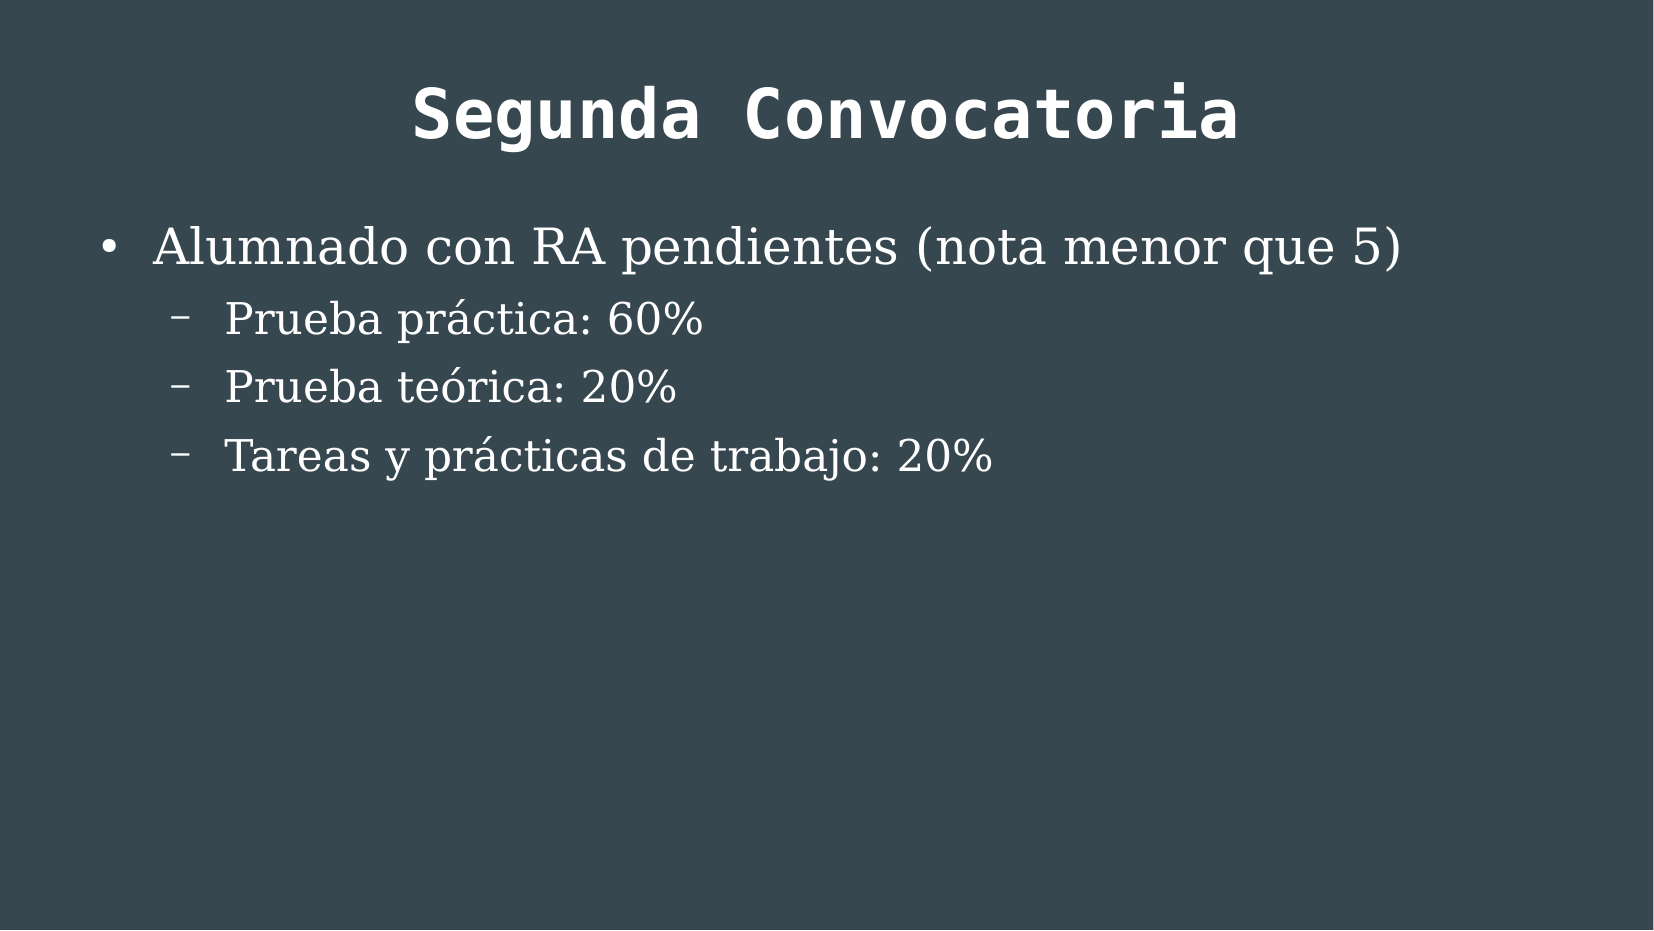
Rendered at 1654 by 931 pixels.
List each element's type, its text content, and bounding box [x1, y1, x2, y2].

title Segunda Convocatoria [82, 37, 1571, 193]
list Alumnado con RA pendientes (nota menor que 5) Prueba práctica: 60% Prueba teórica: 20% Tareas y prácticas de trabajo: 20% [82, 217, 1571, 758]
